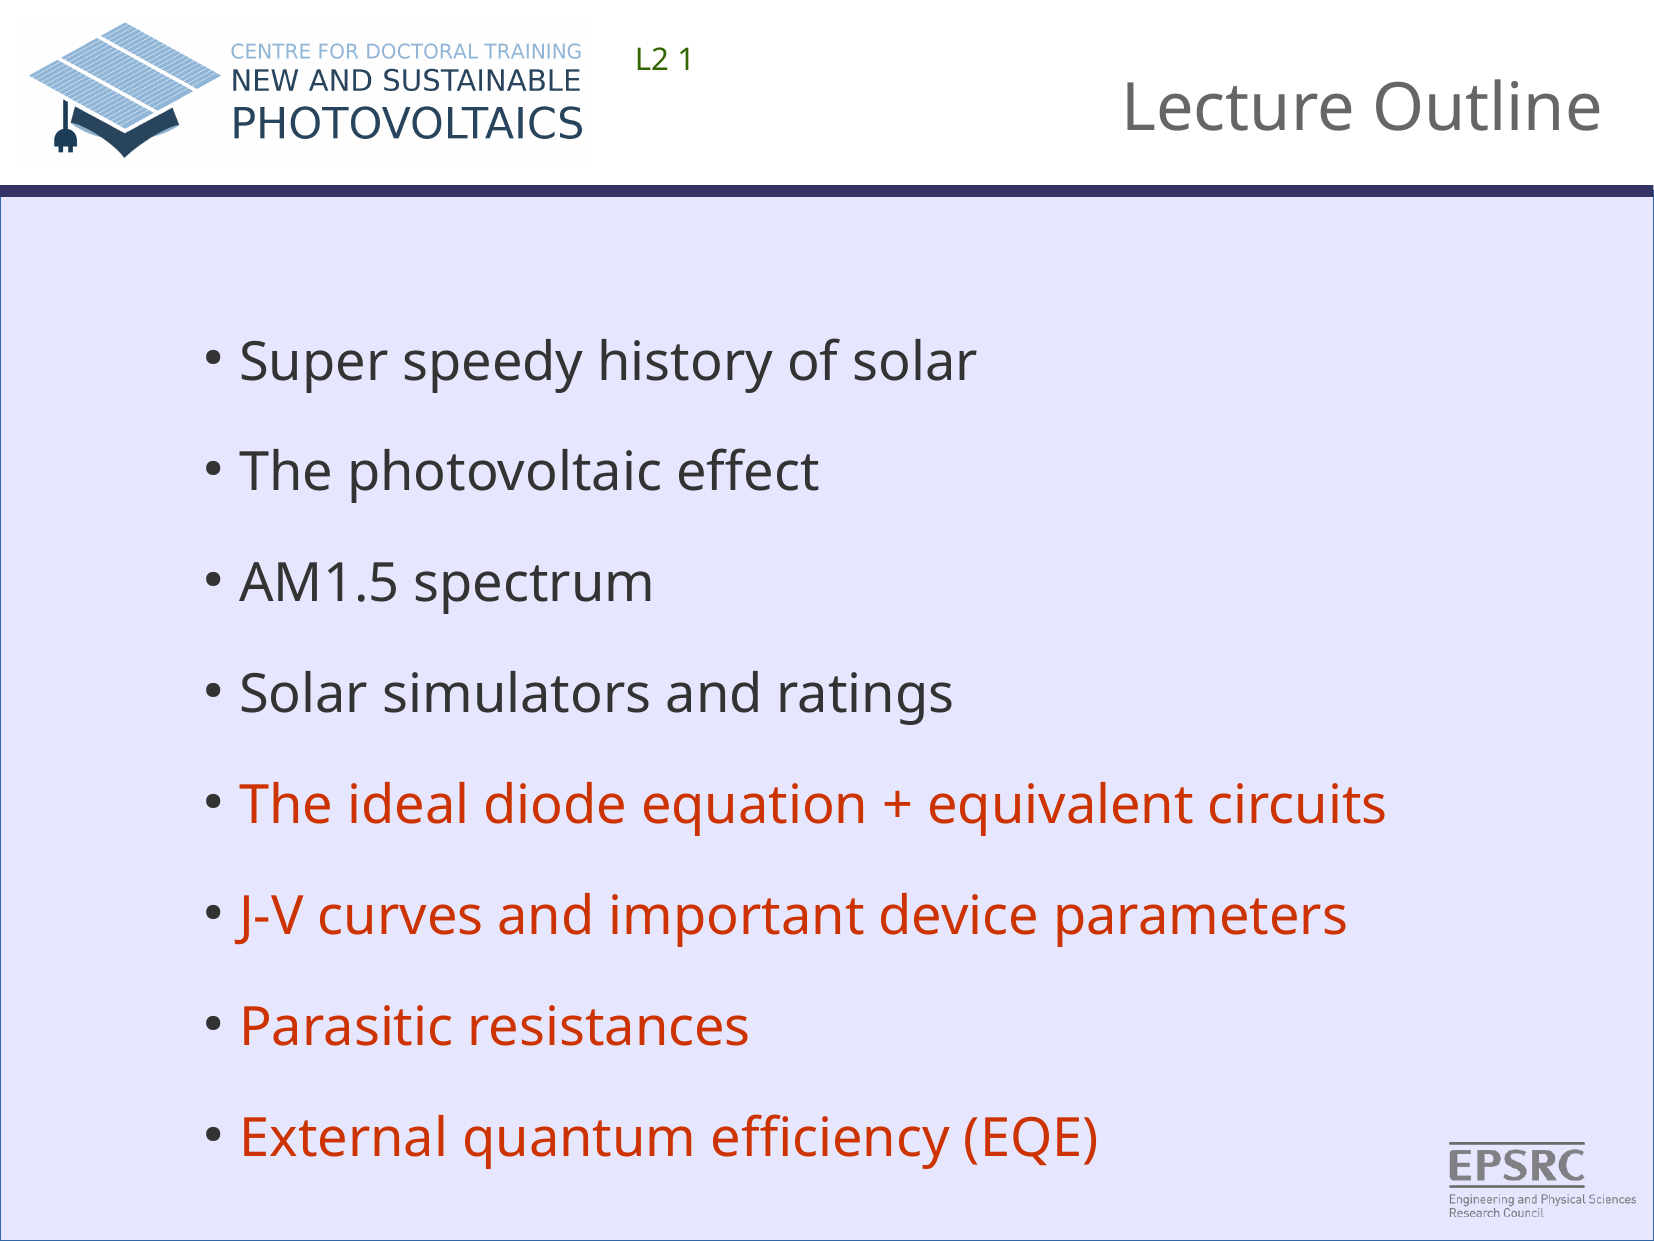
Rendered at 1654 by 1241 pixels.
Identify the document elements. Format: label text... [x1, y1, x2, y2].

text_box Super speedy history of solar The photovoltaic effect AM1.5 spectrum Solar simulators and ratings The ideal diode equation + equivalent circuits J-V curves and important device parameters Parasitic resistances External quantum efficiency (EQE) [188, 277, 1430, 1060]
picture [19, 17, 591, 166]
text_box [0, 197, 1654, 1241]
text_box Lecture Outline [767, 51, 1619, 142]
picture [1449, 1142, 1636, 1217]
text_box L2 1 [620, 29, 880, 80]
